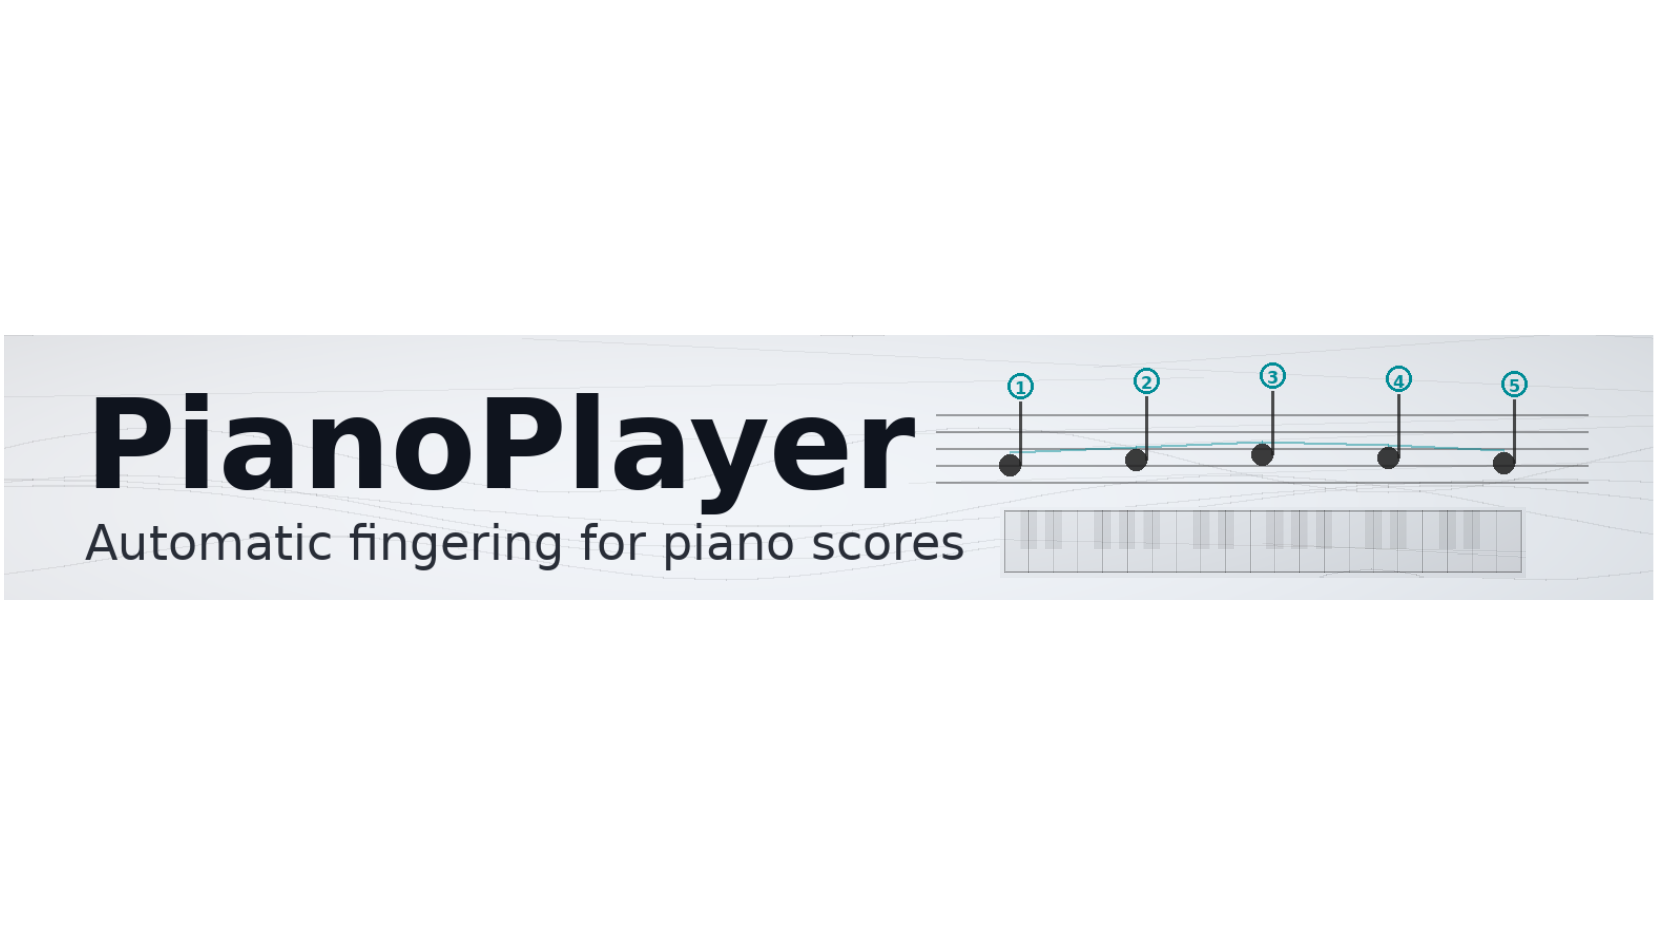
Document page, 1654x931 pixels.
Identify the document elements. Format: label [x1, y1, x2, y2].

picture [4, 335, 1654, 600]
